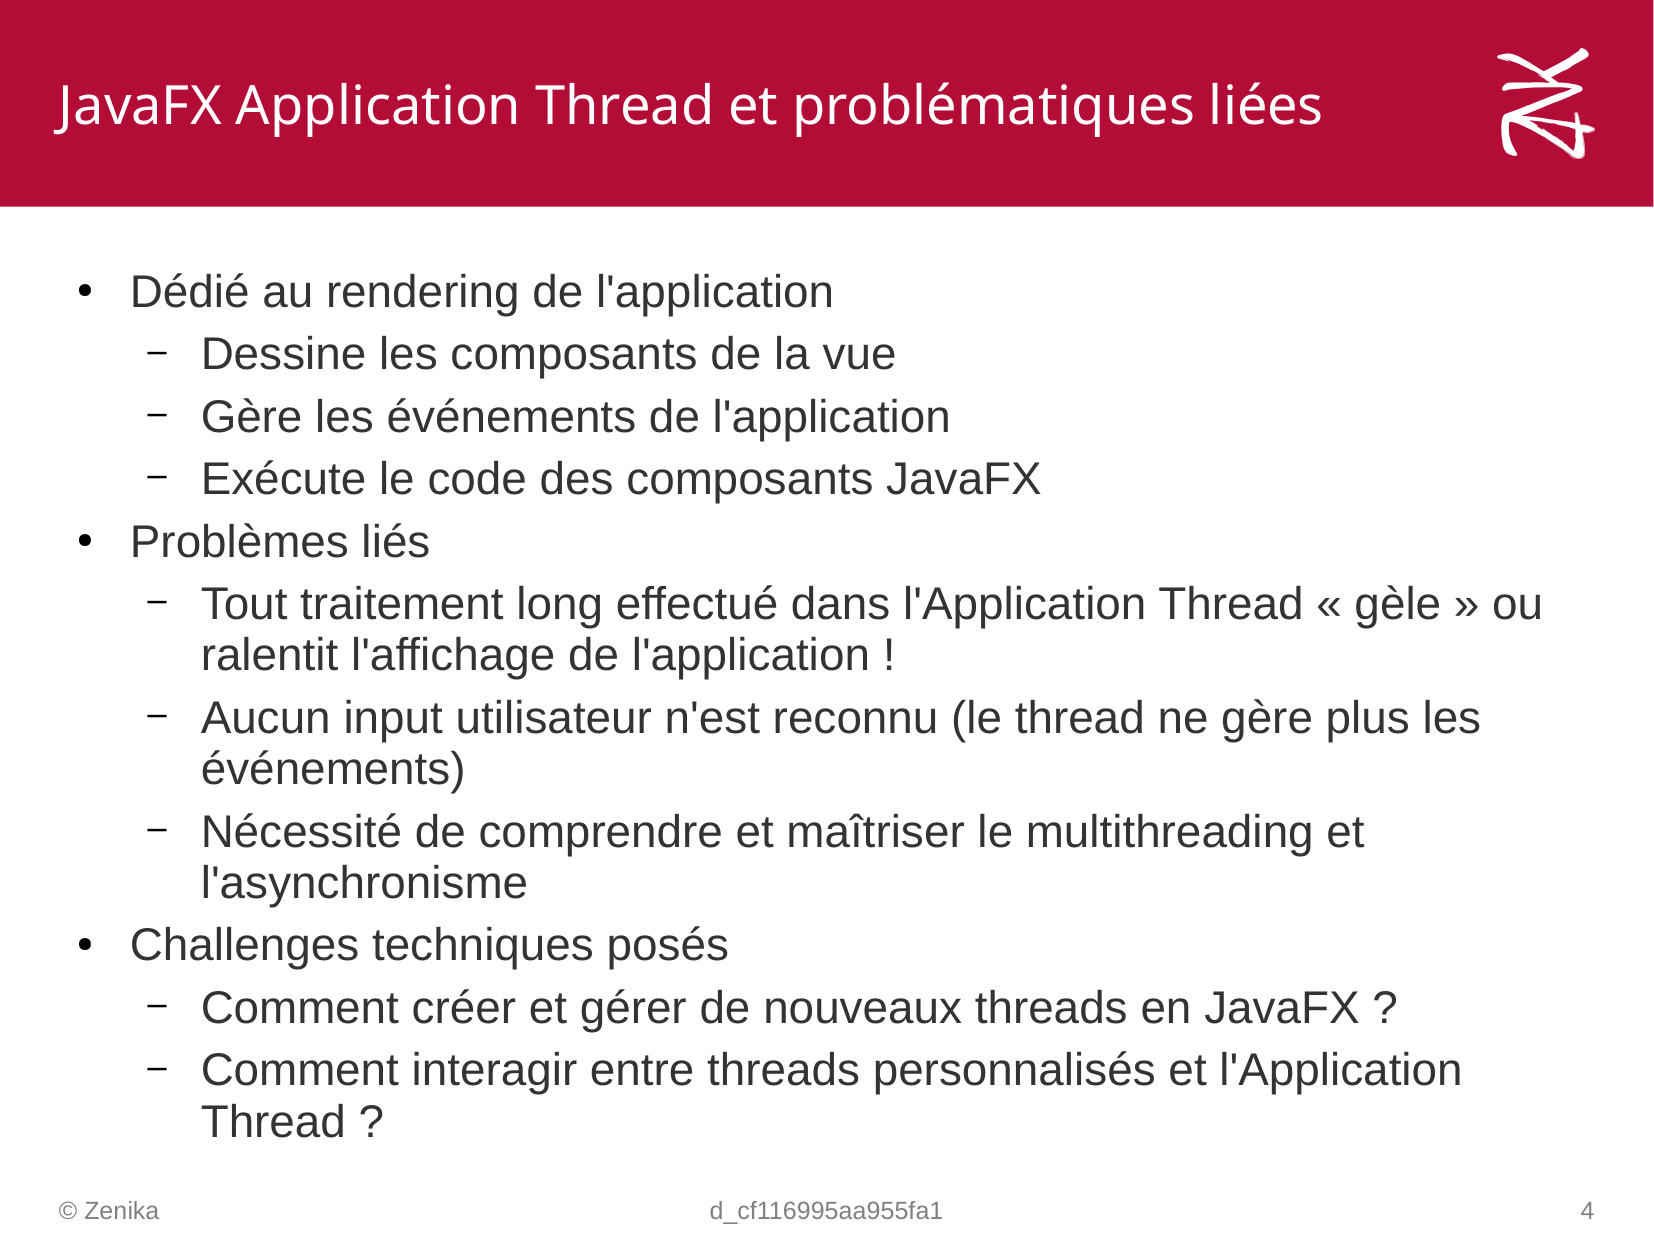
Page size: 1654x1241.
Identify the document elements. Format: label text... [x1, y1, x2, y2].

title JavaFX Application Thread et problématiques liées [59, 29, 1595, 178]
list Dédié au rendering de l'application Dessine les composants de la vue Gère les événements de l'application Exécute le code des composants JavaFX Problèmes liés Tout traitement long effectué dans l'Application Thread « gèle » ou ralentit l'affichage de l'application ! Aucun input utilisateur n'est reconnu (le thread ne gère plus les événements) Nécessité de comprendre et maîtriser le multithreading et l'asynchronisme Challenges techniques posés Comment créer et gérer de nouveaux threads en JavaFX ? Comment interagir entre threads personnalisés et l'Application Thread ? [59, 265, 1595, 1123]
